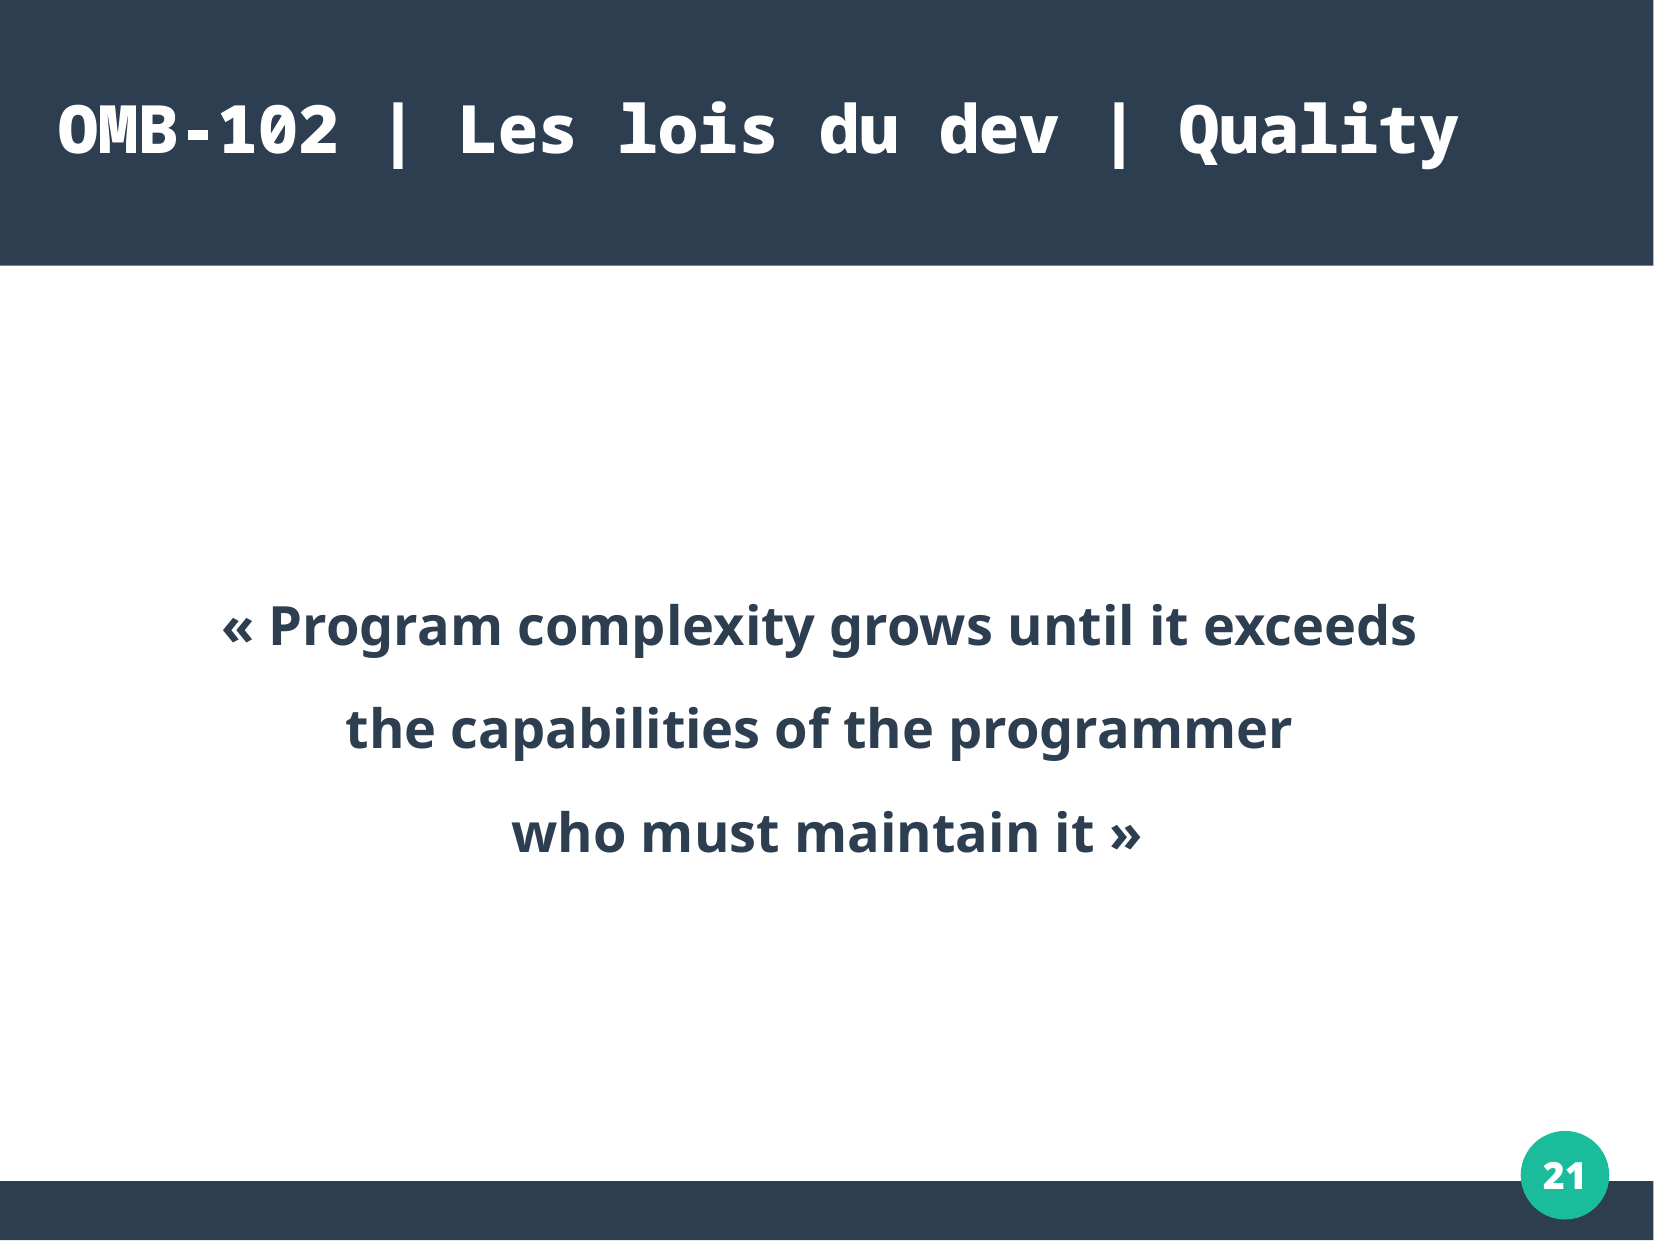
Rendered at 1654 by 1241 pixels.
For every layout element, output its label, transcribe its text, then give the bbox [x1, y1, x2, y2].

list « Program complexity grows until it exceeds the capabilities of the programmer who must maintain it » [0, 270, 1654, 1186]
title OMB-102 | Les lois du dev | Quality [59, 49, 1595, 207]
